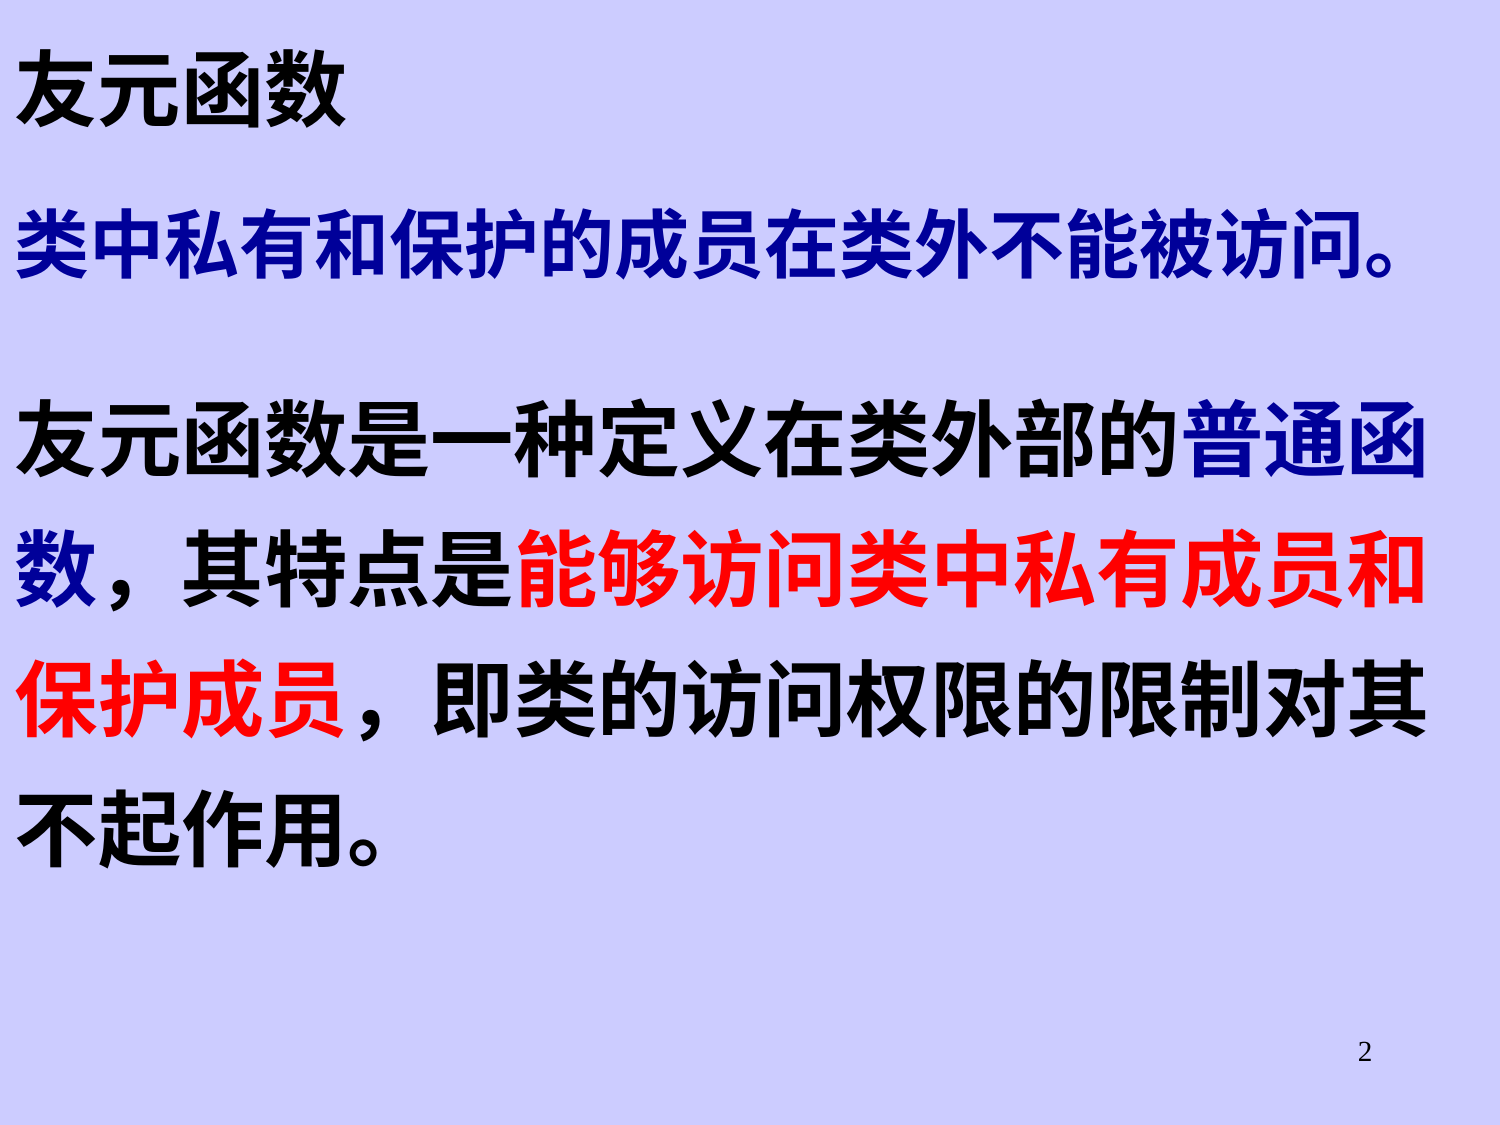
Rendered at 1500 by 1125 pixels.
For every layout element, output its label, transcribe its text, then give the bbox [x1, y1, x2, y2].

text_box <编号> [1074, 1025, 1388, 1101]
text_box 友元函数是一种定义在类外部的普通函数，其特点是能够访问类中私有成员和保护成员，即类的访问权限的限制对其不起作用。 [0, 349, 1475, 886]
text_box 类中私有和保护的成员在类外不能被访问。 [0, 162, 1500, 295]
text_box 友元函数 [0, 0, 1500, 146]
